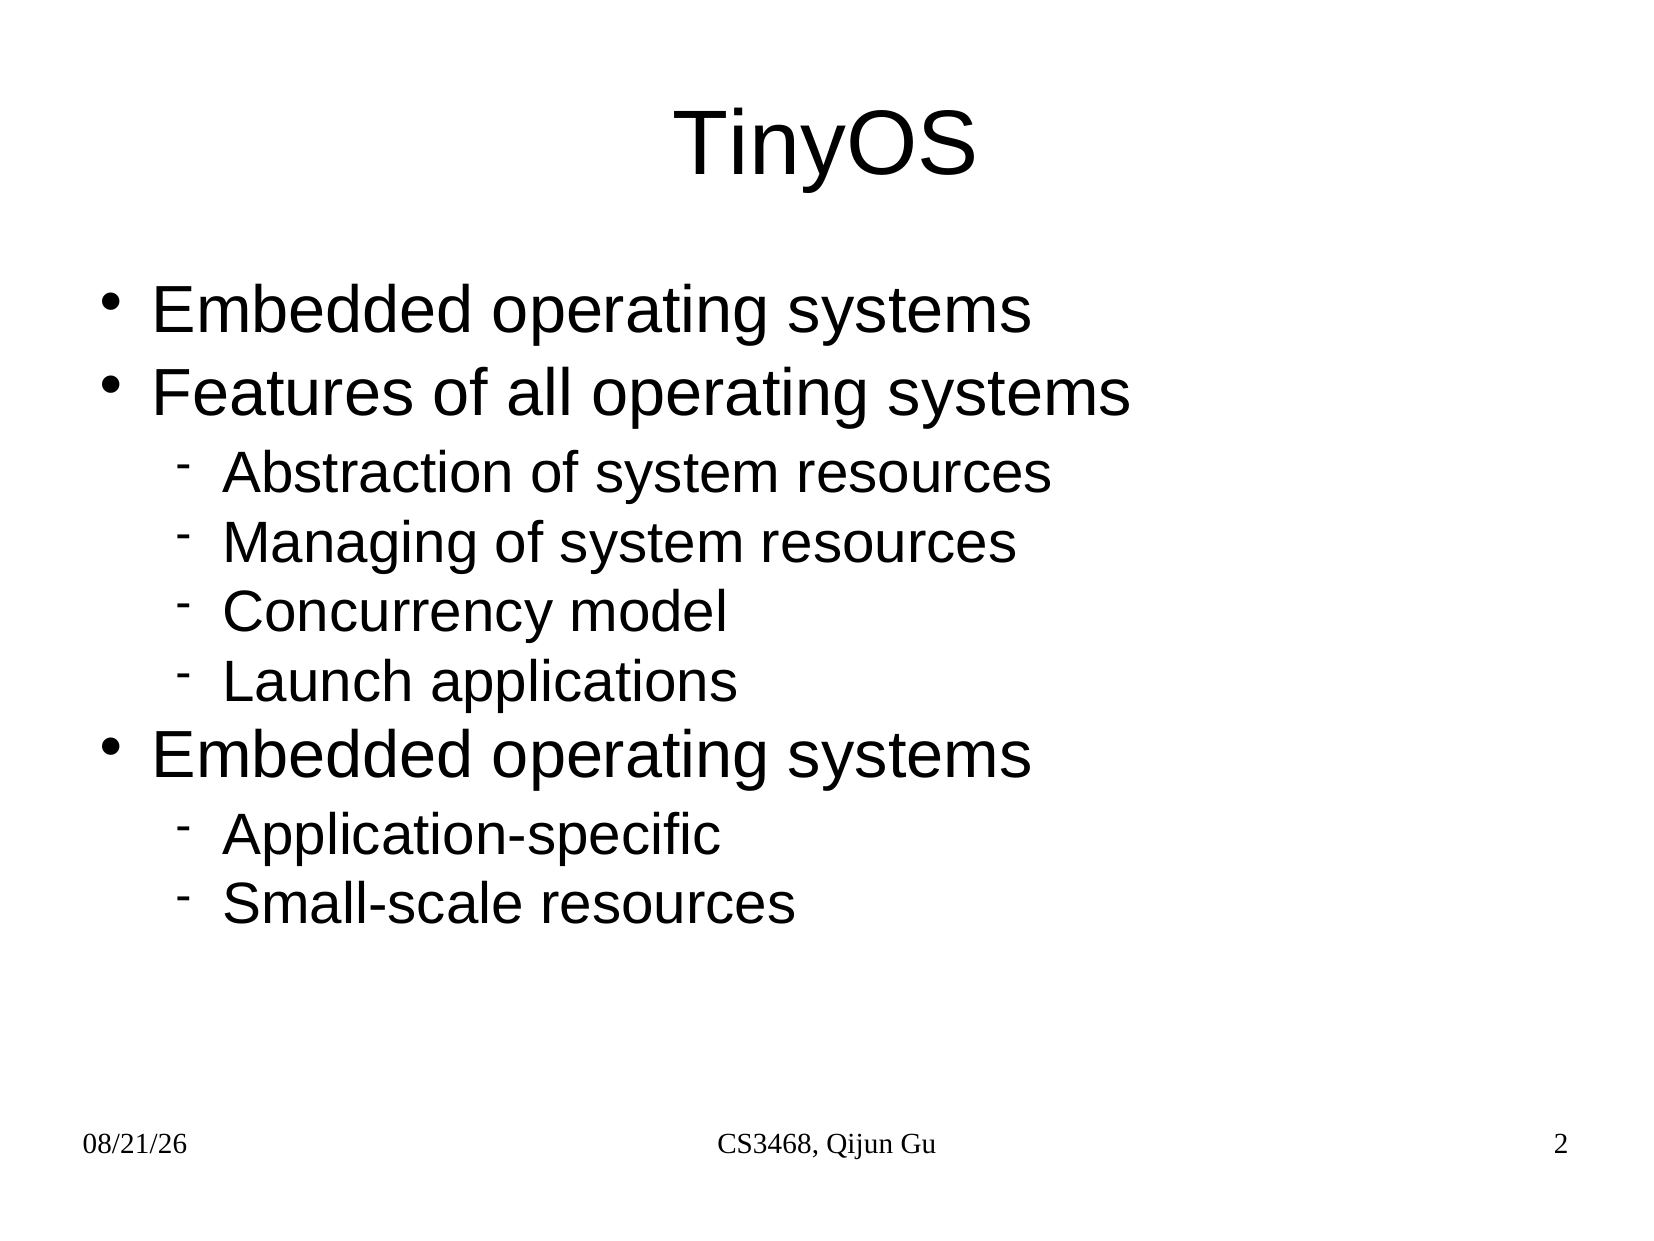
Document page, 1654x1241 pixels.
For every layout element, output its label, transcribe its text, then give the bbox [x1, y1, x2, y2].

title TinyOS [82, 56, 1570, 249]
list Embedded operating systems Features of all operating systems Abstraction of system resources Managing of system resources Concurrency model Launch applications Embedded operating systems Application-specific Small-scale resources [82, 290, 1570, 1094]
